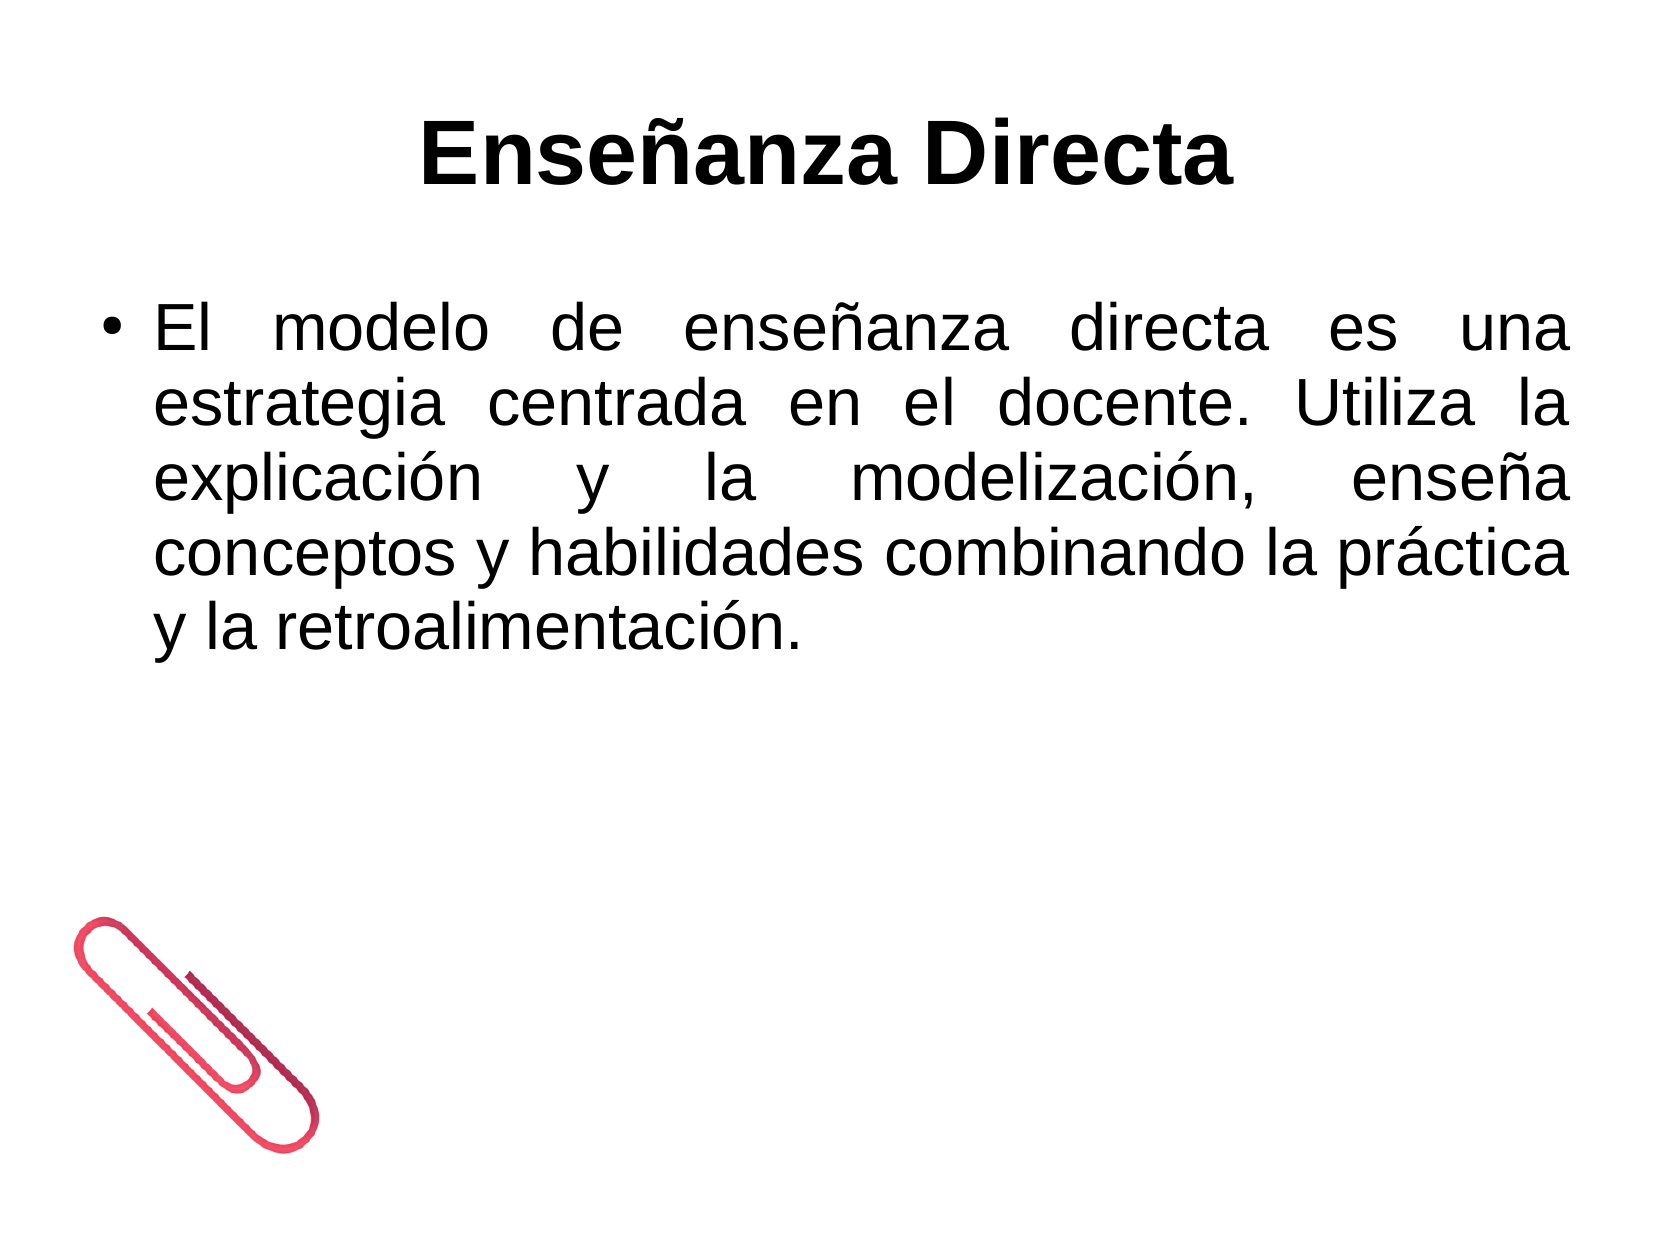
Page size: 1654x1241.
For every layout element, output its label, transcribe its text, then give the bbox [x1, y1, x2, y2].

list El modelo de enseñanza directa es una estrategia centrada en el docente. Utiliza la explicación y la modelización, enseña conceptos y habilidades combinando la práctica y la retroalimentación. [82, 290, 1571, 1010]
picture [0, 842, 395, 1229]
title Enseñanza Directa [82, 49, 1571, 257]
